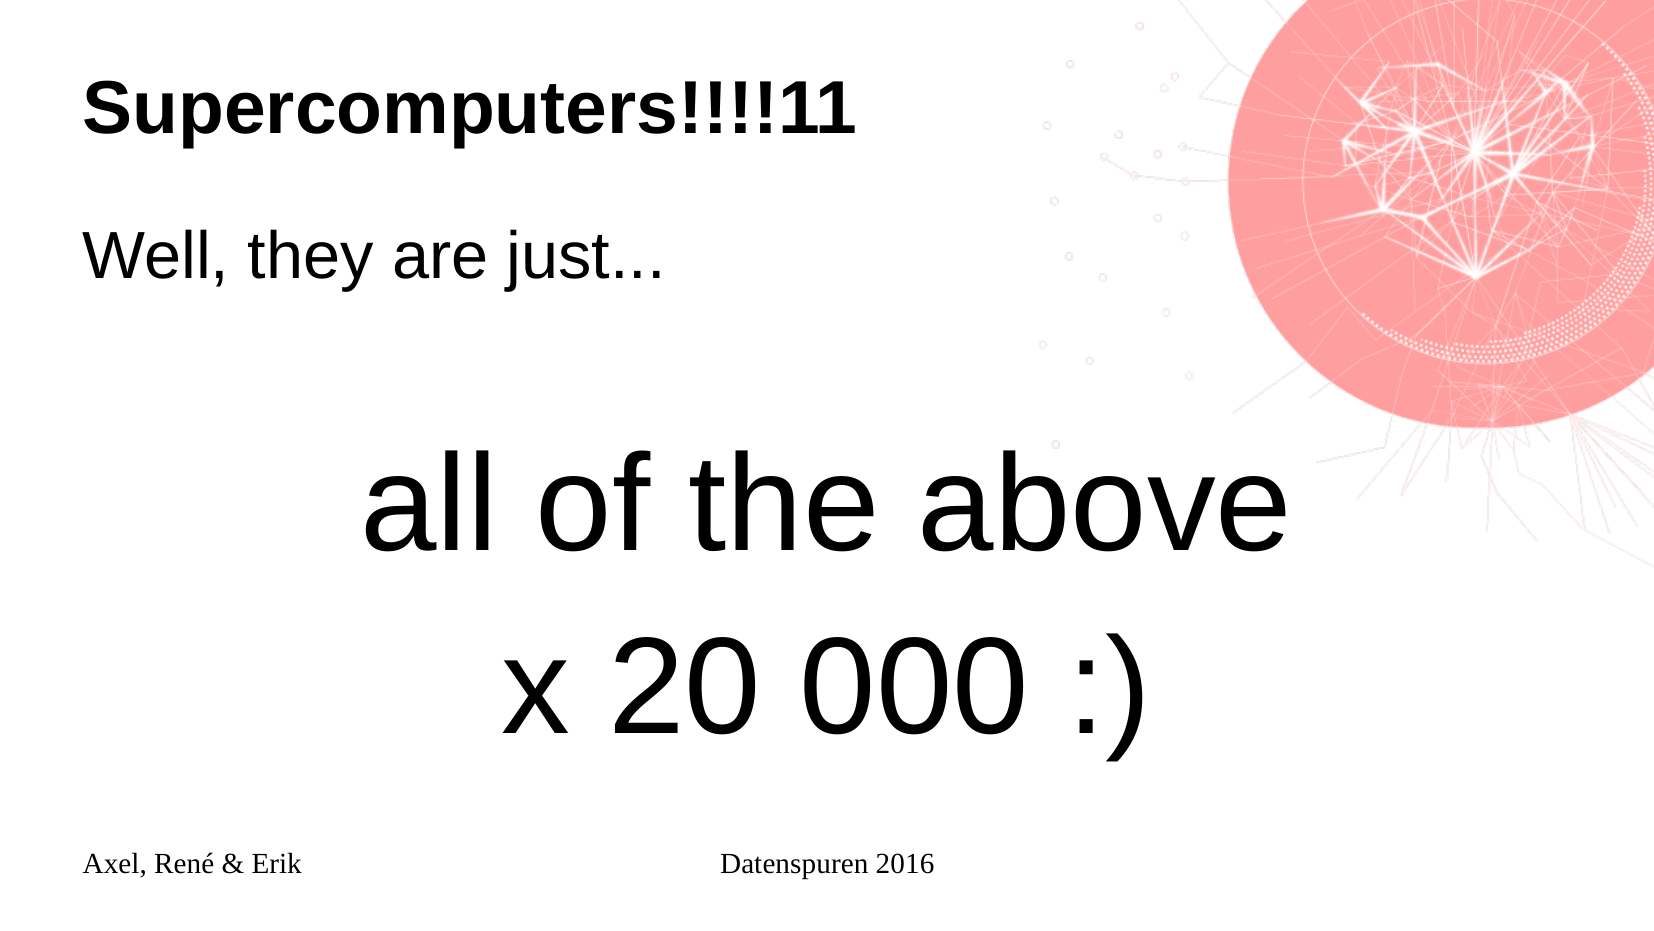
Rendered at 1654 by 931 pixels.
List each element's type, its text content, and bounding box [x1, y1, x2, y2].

list Well, they are just... all of the above x 20 000 :) [82, 217, 1571, 839]
title Supercomputers!!!!11 [82, 65, 1571, 150]
